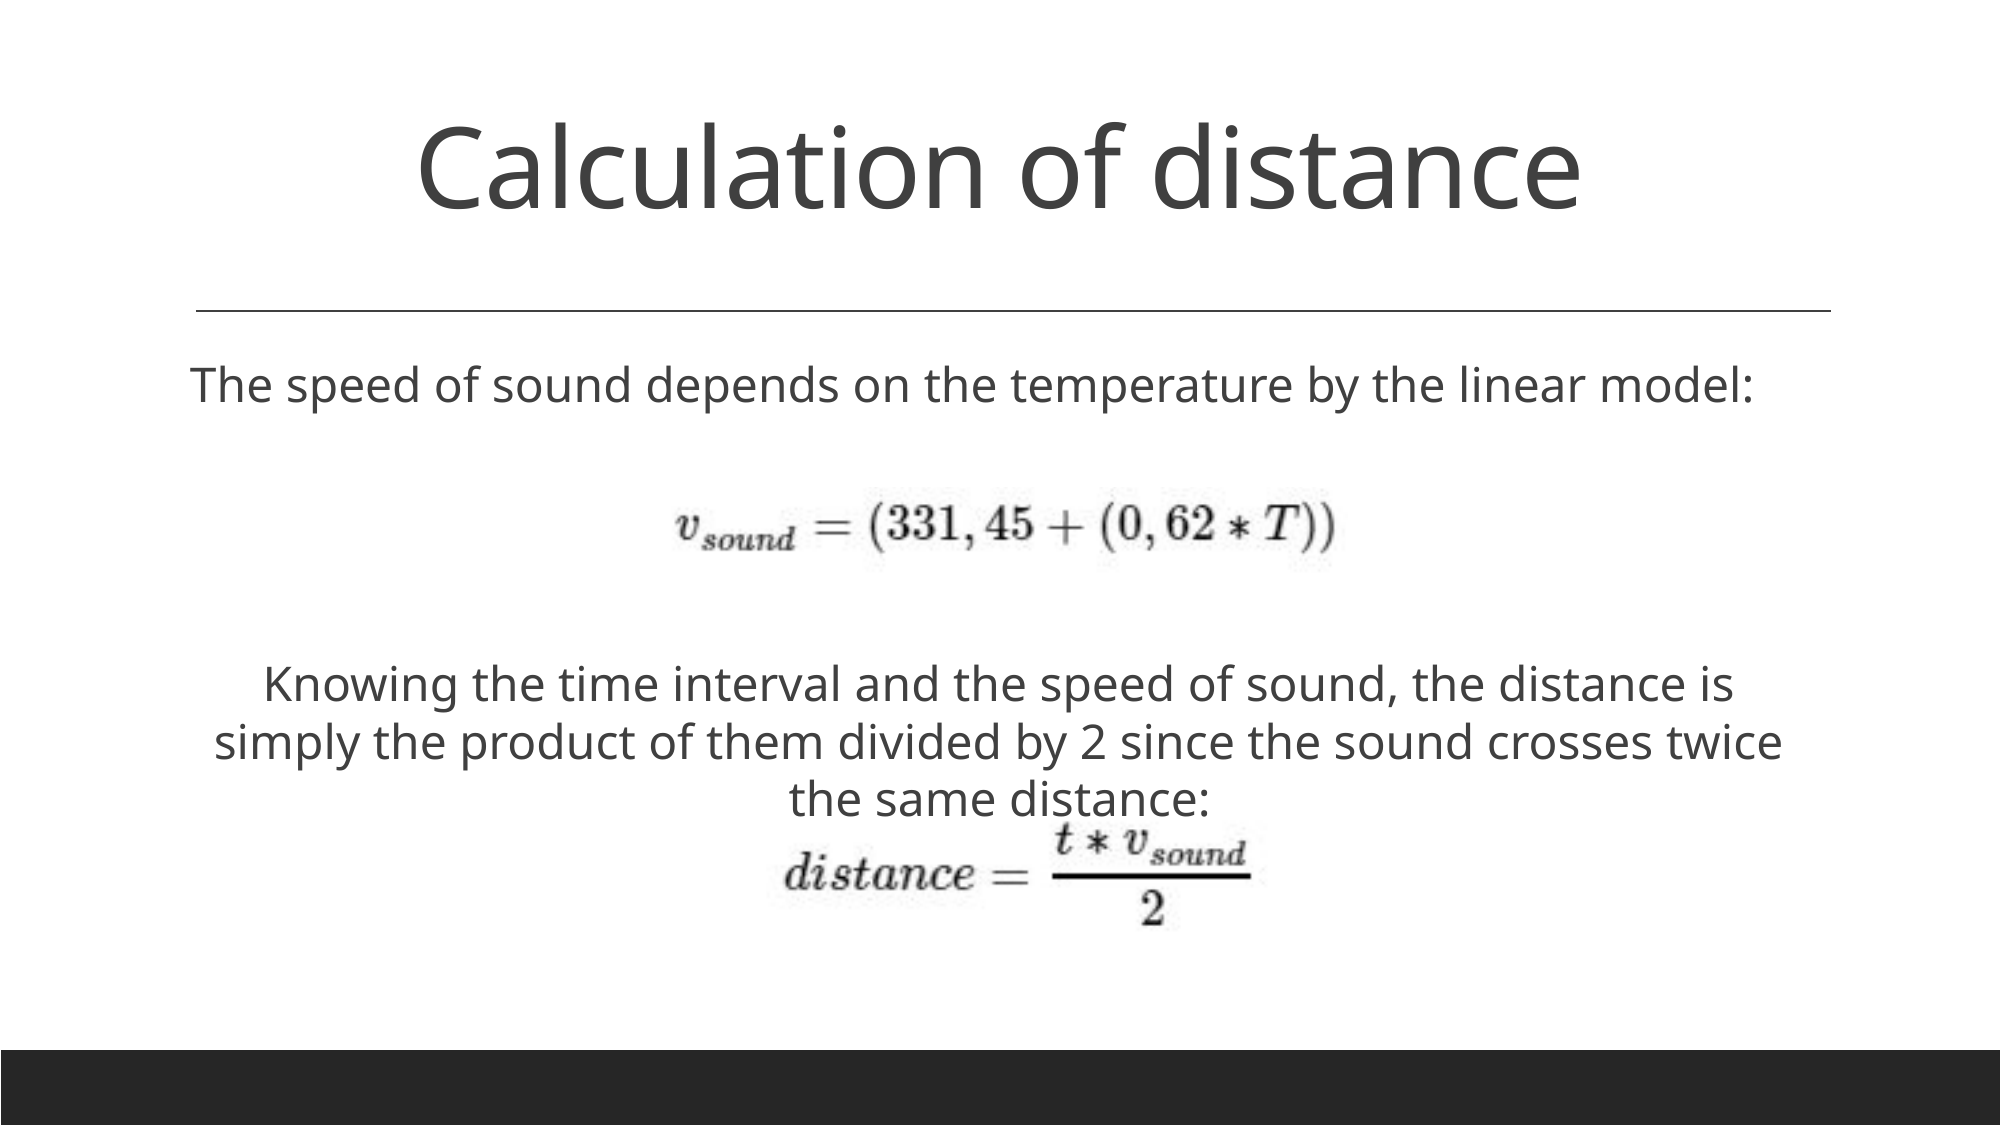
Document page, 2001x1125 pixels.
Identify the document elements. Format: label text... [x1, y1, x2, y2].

title Calculation of distance [174, 0, 1825, 238]
picture [652, 487, 1348, 578]
picture [746, 779, 1287, 956]
text_box Knowing the time interval and the speed of sound, the distance is simply the product of them divided by 2 since the sound crosses twice the same distance: [174, 646, 1825, 778]
text_box The speed of sound depends on the temperature by the linear model: [174, 347, 1858, 479]
